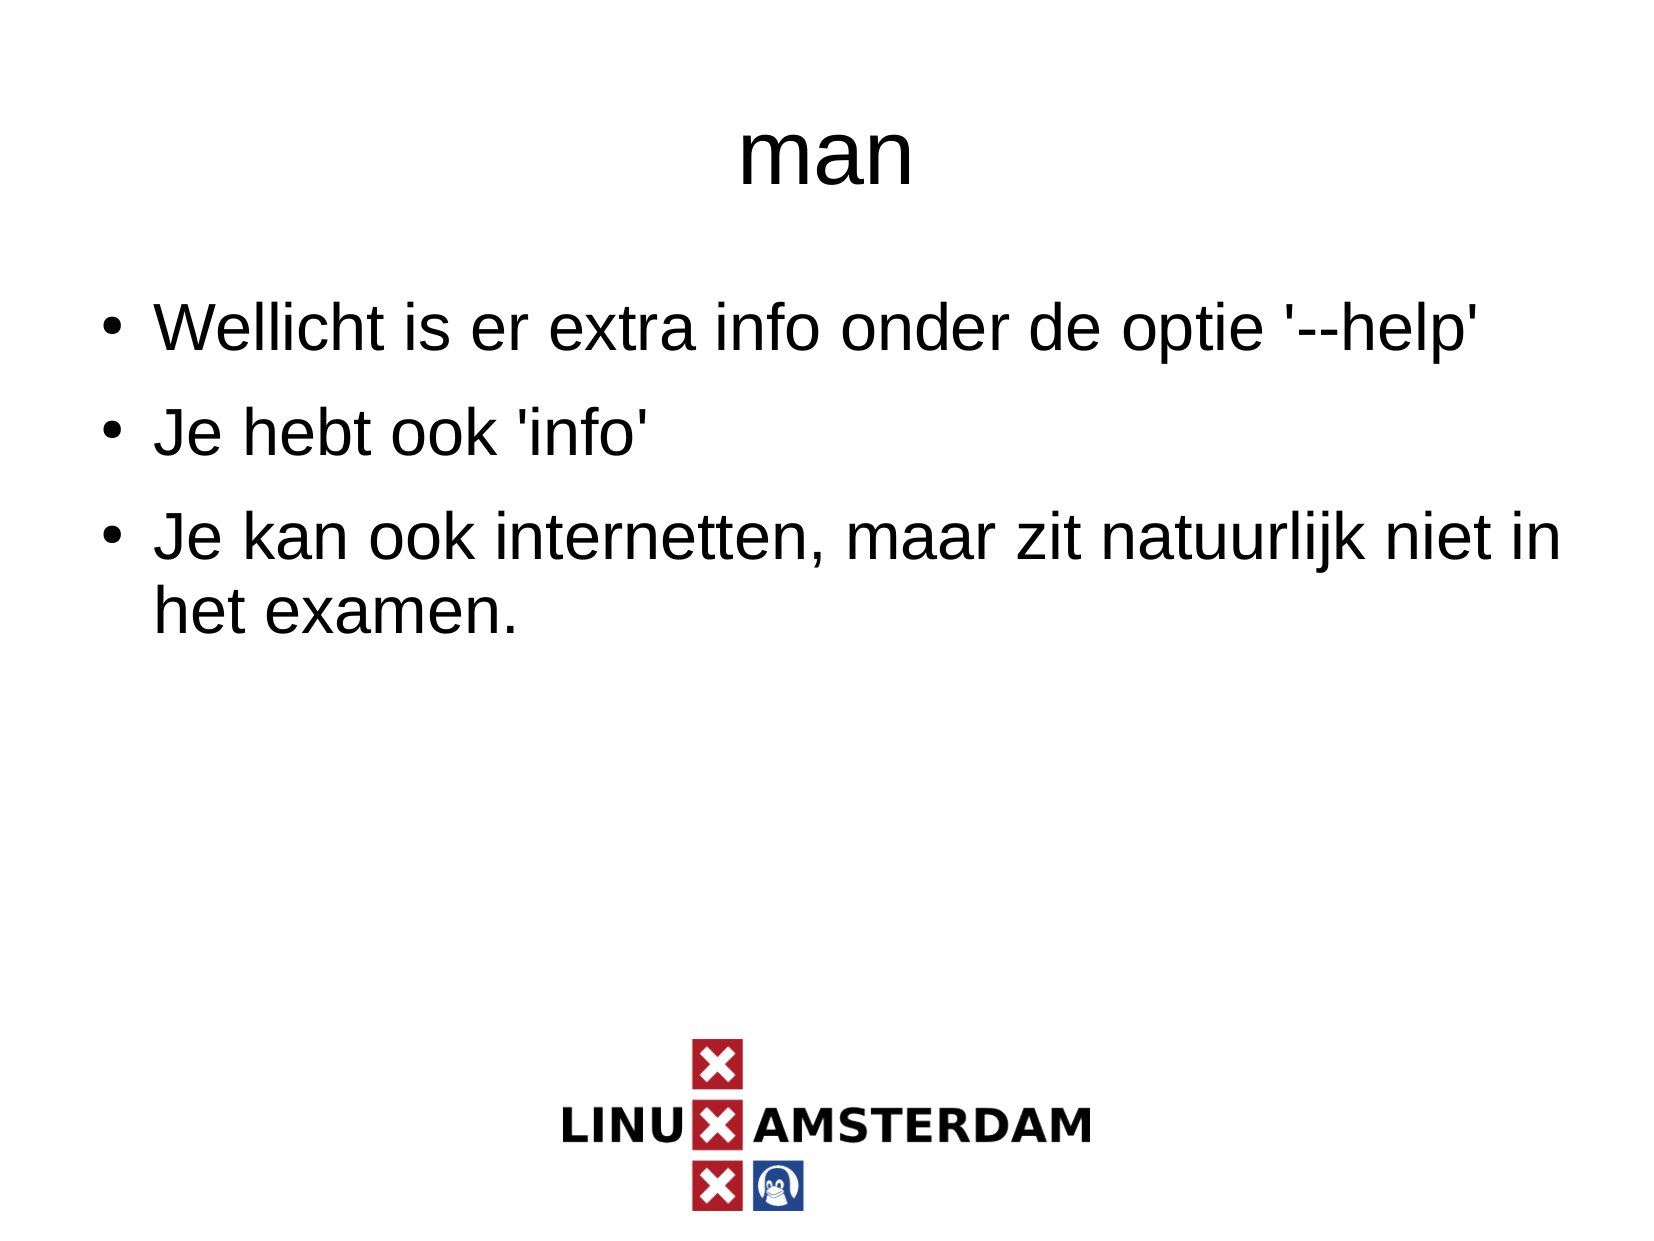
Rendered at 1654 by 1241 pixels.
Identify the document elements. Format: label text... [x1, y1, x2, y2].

list Wellicht is er extra info onder de optie '--help' Je hebt ook 'info' Je kan ook internetten, maar zit natuurlijk niet in het examen. [82, 290, 1571, 1010]
title man [82, 49, 1571, 257]
picture [563, 1039, 1090, 1211]
